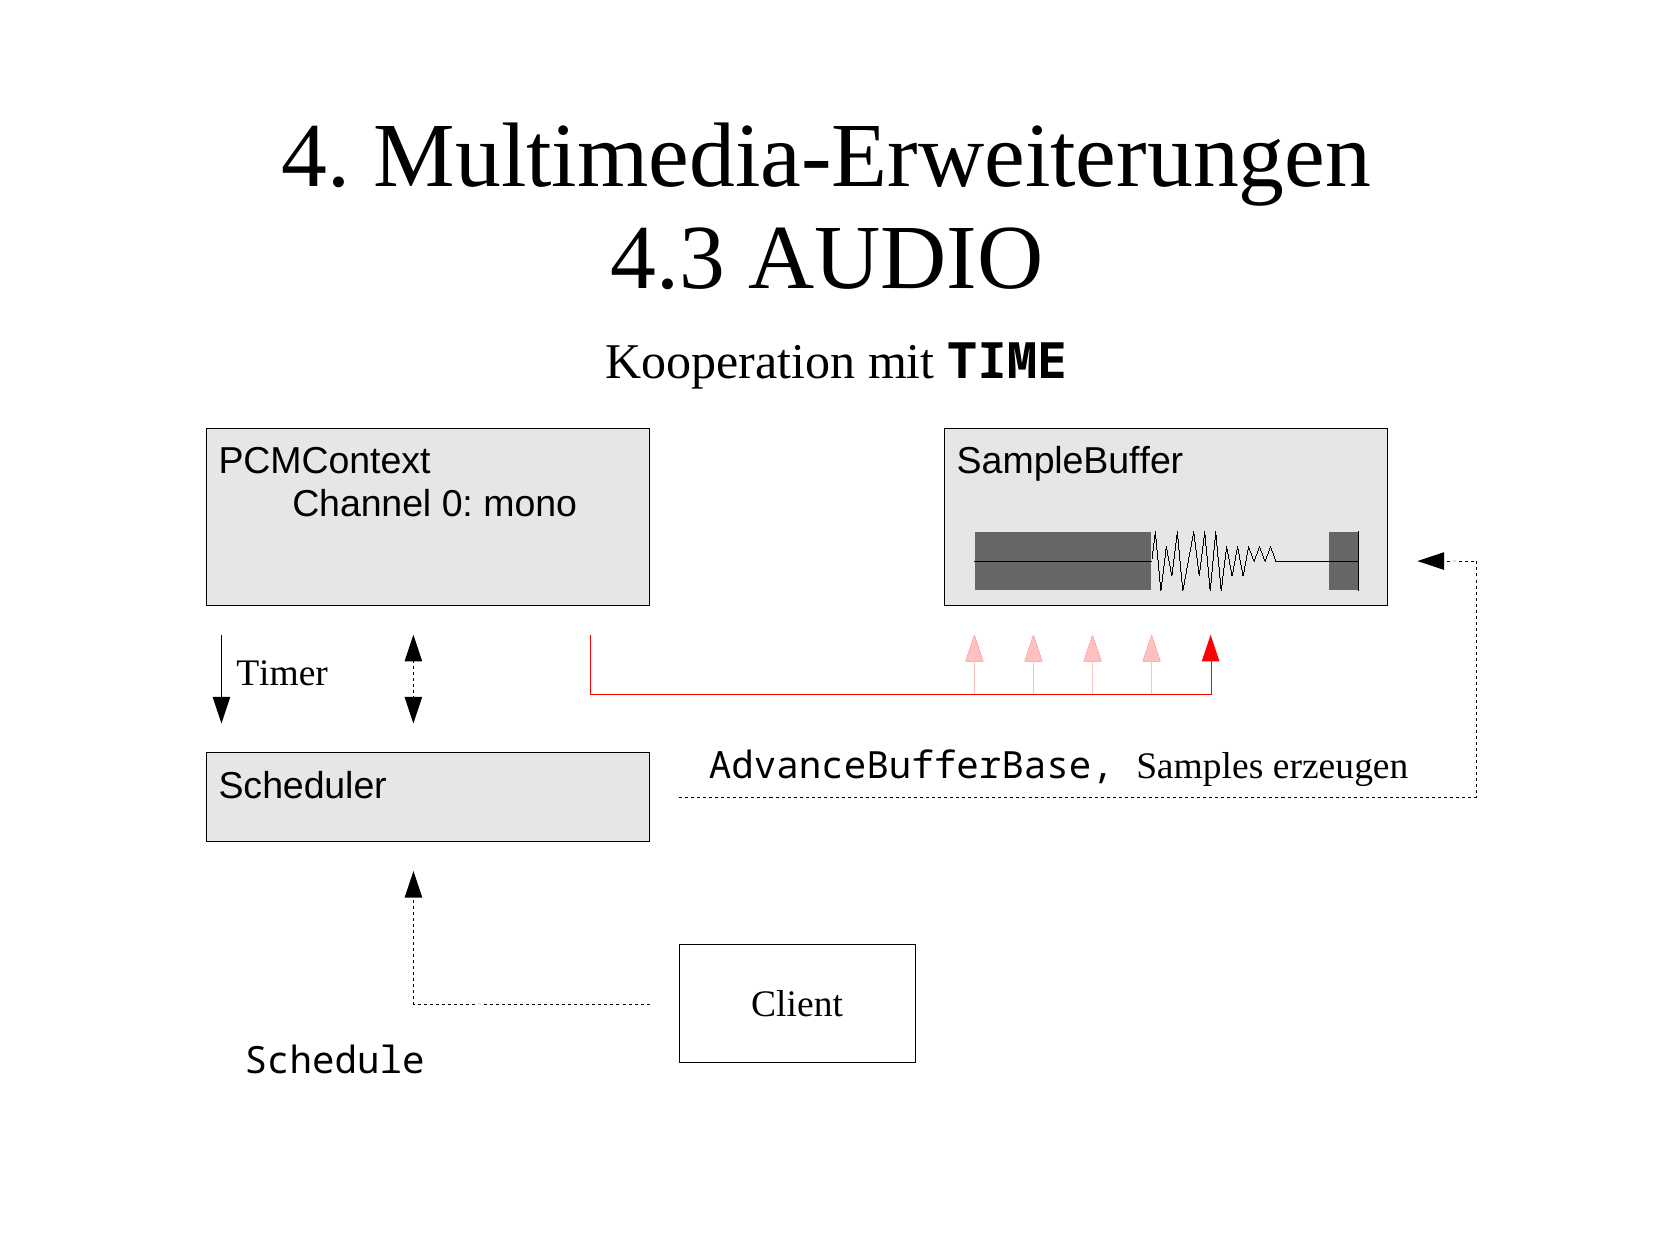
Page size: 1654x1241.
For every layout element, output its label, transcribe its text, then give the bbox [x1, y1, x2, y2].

text_box AdvanceBufferBase, Samples erzeugen [708, 738, 1409, 791]
text_box Scheduler [206, 752, 650, 842]
text_box [974, 531, 1358, 591]
title 4. Multimedia-Erweiterungen 4.3 AUDIO [121, 102, 1534, 311]
text_box Timer [236, 652, 329, 694]
text_box PCMContext Channel 0: mono [206, 428, 650, 606]
text_box Kooperation mit TIME [605, 324, 1068, 387]
text_box SampleBuffer [944, 428, 1388, 606]
text_box Client [679, 944, 916, 1063]
text_box Schedule [244, 1033, 650, 1081]
